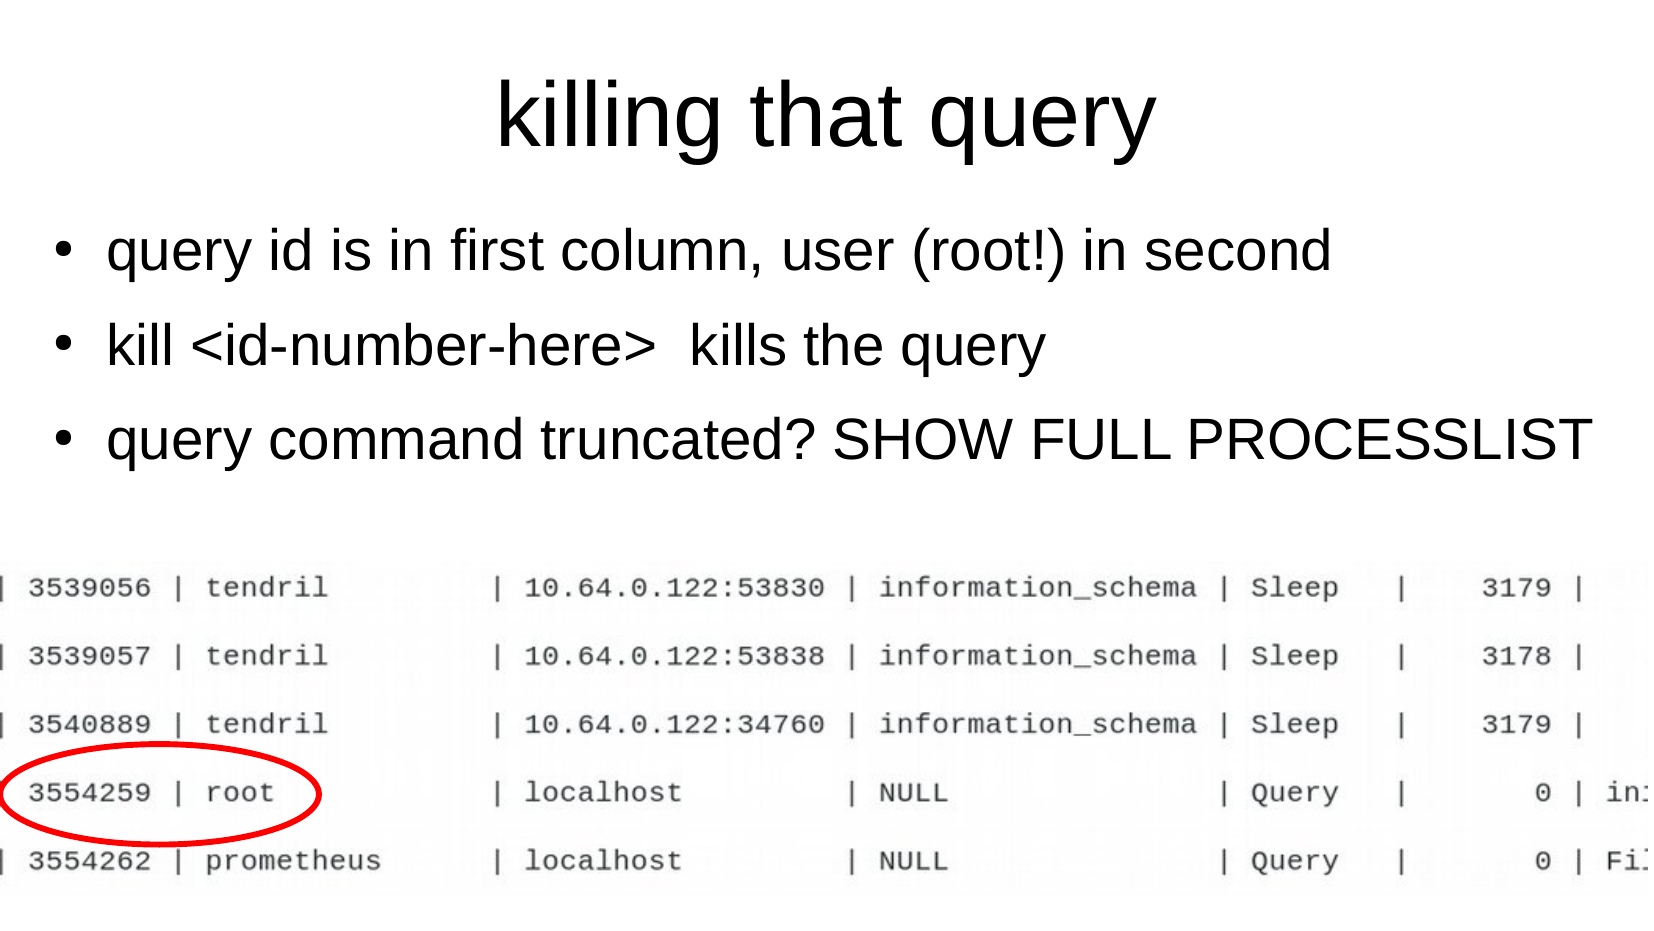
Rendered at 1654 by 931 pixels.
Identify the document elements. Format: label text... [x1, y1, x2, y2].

picture [4, 748, 315, 841]
title killing that query [82, 37, 1571, 193]
picture [0, 561, 1648, 897]
list query id is in first column, user (root!) in second kill <id-number-here> kills the query query command truncated? SHOW FULL PROCESSLIST [35, 217, 1630, 497]
